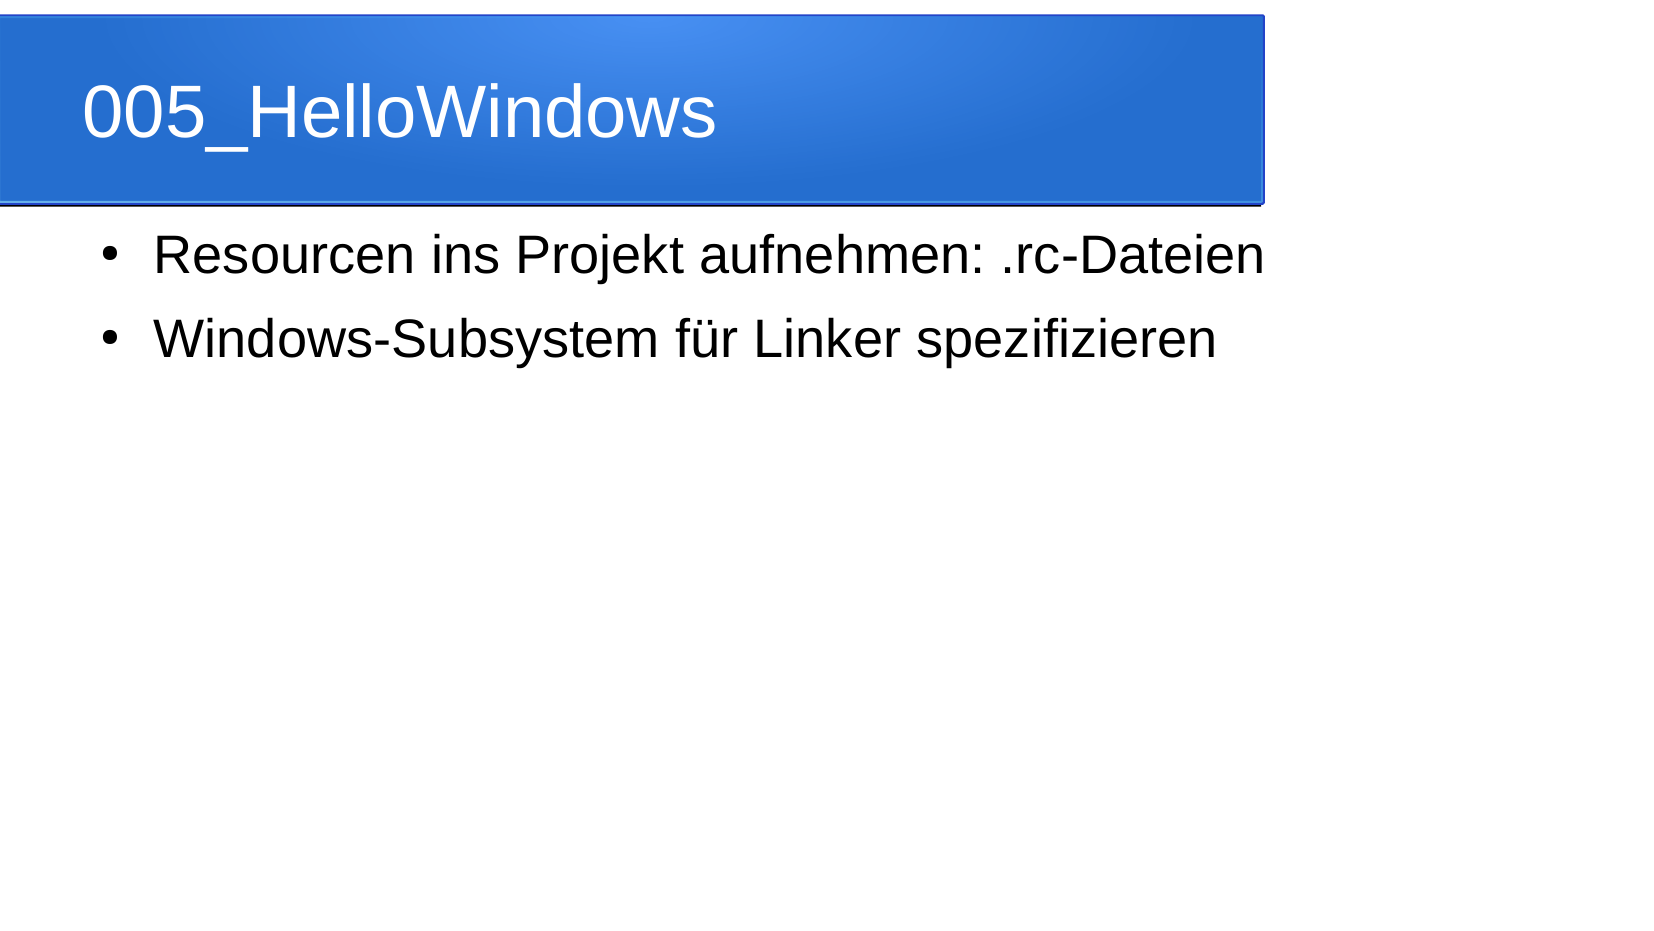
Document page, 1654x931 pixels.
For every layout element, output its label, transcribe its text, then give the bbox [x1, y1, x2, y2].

list Resourcen ins Projekt aufnehmen: .rc-Dateien Windows-Subsystem für Linker spezifizieren [82, 224, 1571, 764]
title 005_HelloWindows [82, 35, 1235, 189]
